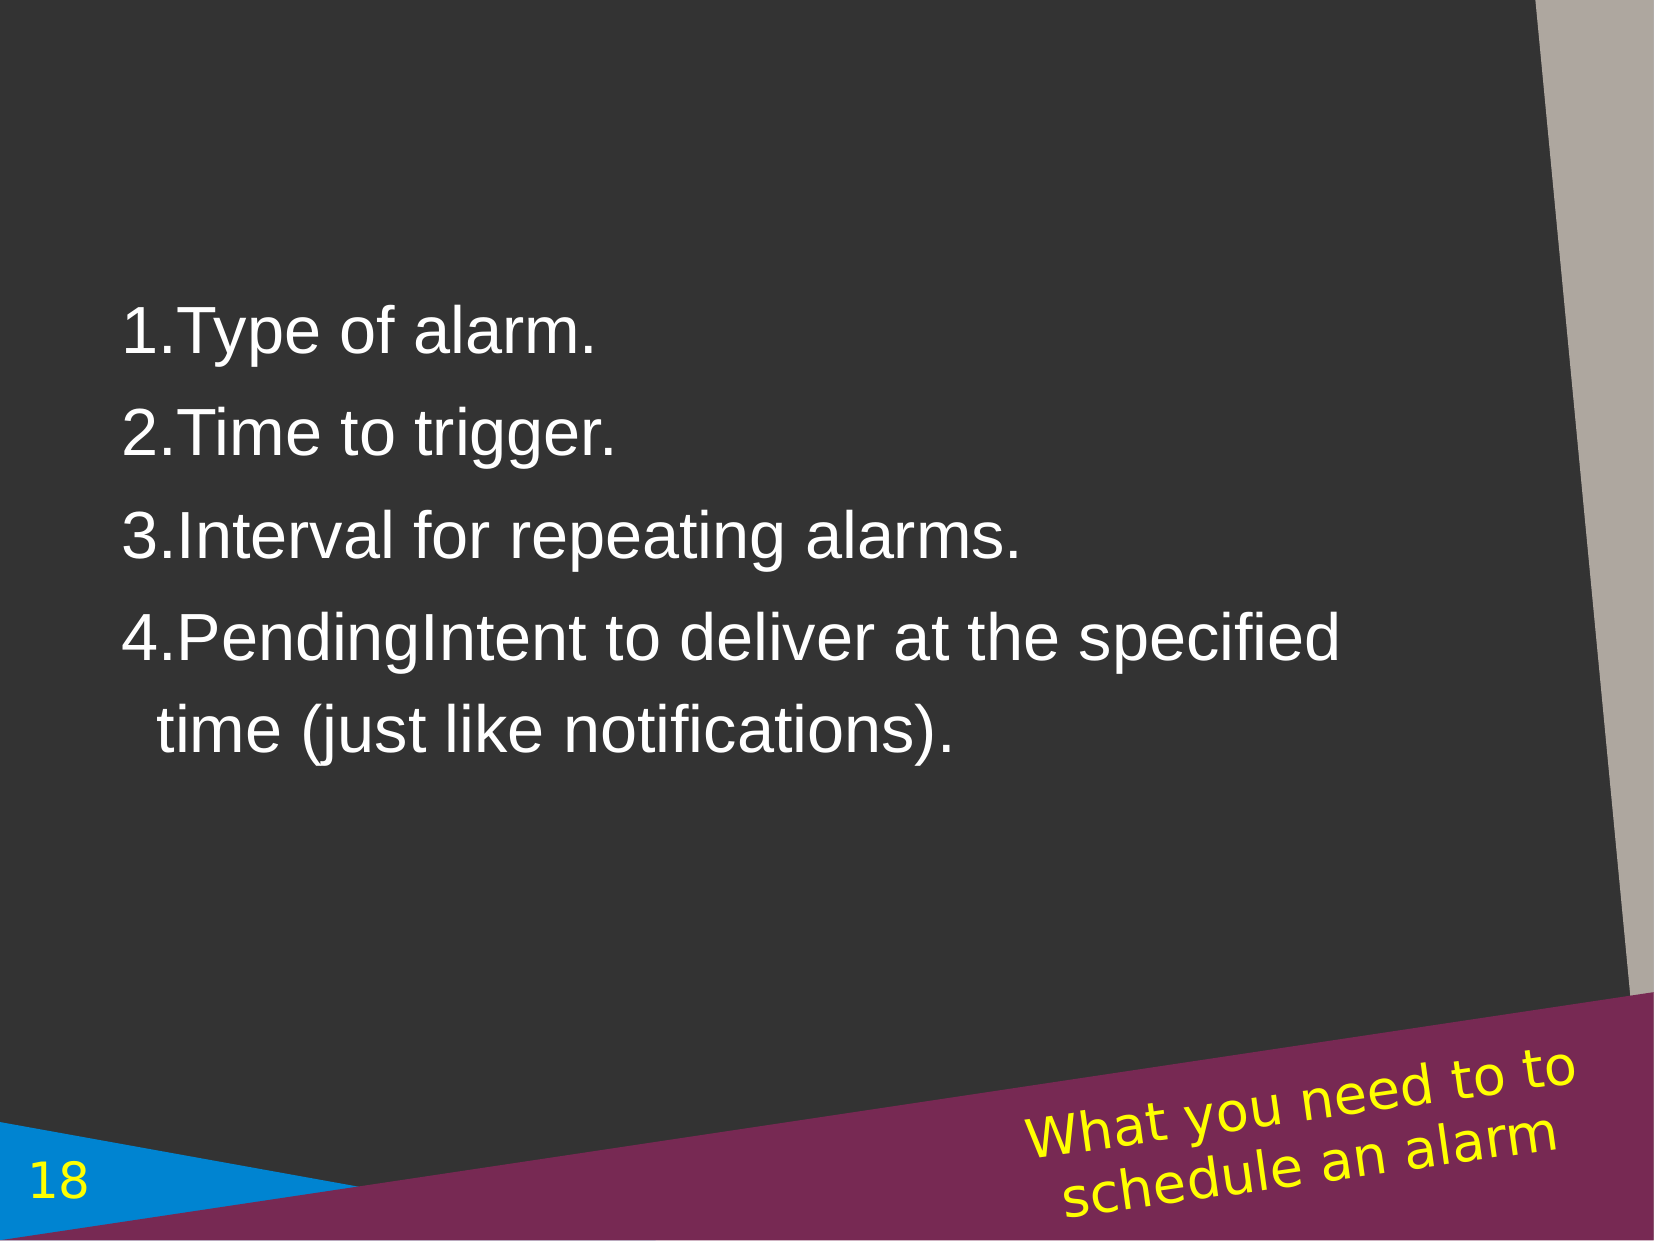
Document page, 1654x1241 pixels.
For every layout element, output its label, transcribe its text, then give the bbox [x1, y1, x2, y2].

title What you need to to schedule an alarm [956, 995, 1654, 1241]
text_box Type of alarm. Time to trigger. Interval for repeating alarms. PendingIntent to deliver at the specified time (just like notifications). [106, 259, 1373, 945]
